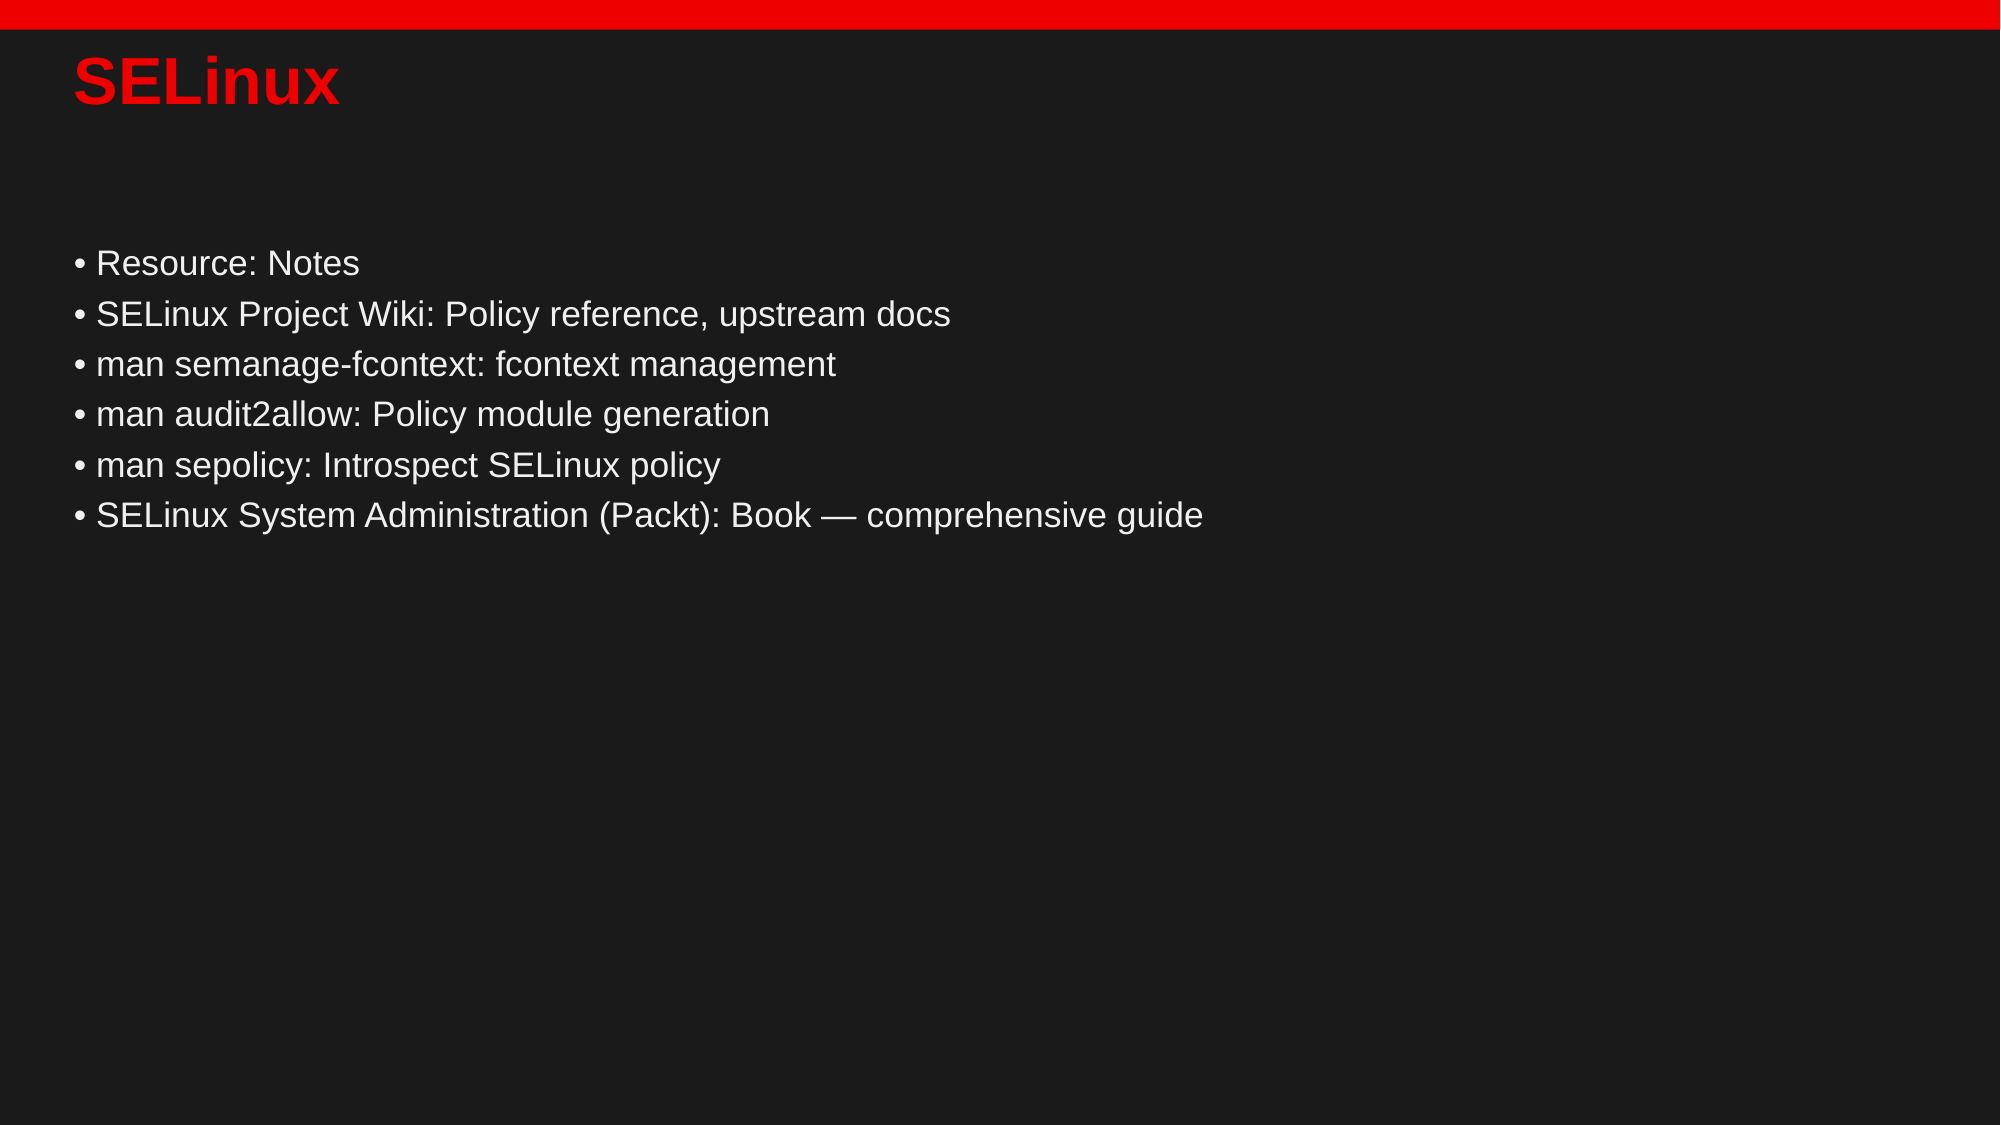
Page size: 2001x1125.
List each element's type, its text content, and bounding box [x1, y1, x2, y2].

text_box SELinux [59, 36, 1942, 208]
text_box [0, 0, 2001, 30]
text_box • Resource: Notes • SELinux Project Wiki: Policy reference, upstream docs • man semanage-fcontext: fcontext management • man audit2allow: Policy module generation • man sepolicy: Introspect SELinux policy • SELinux System Administration (Packt): Book — comprehensive guide [59, 236, 1942, 1037]
